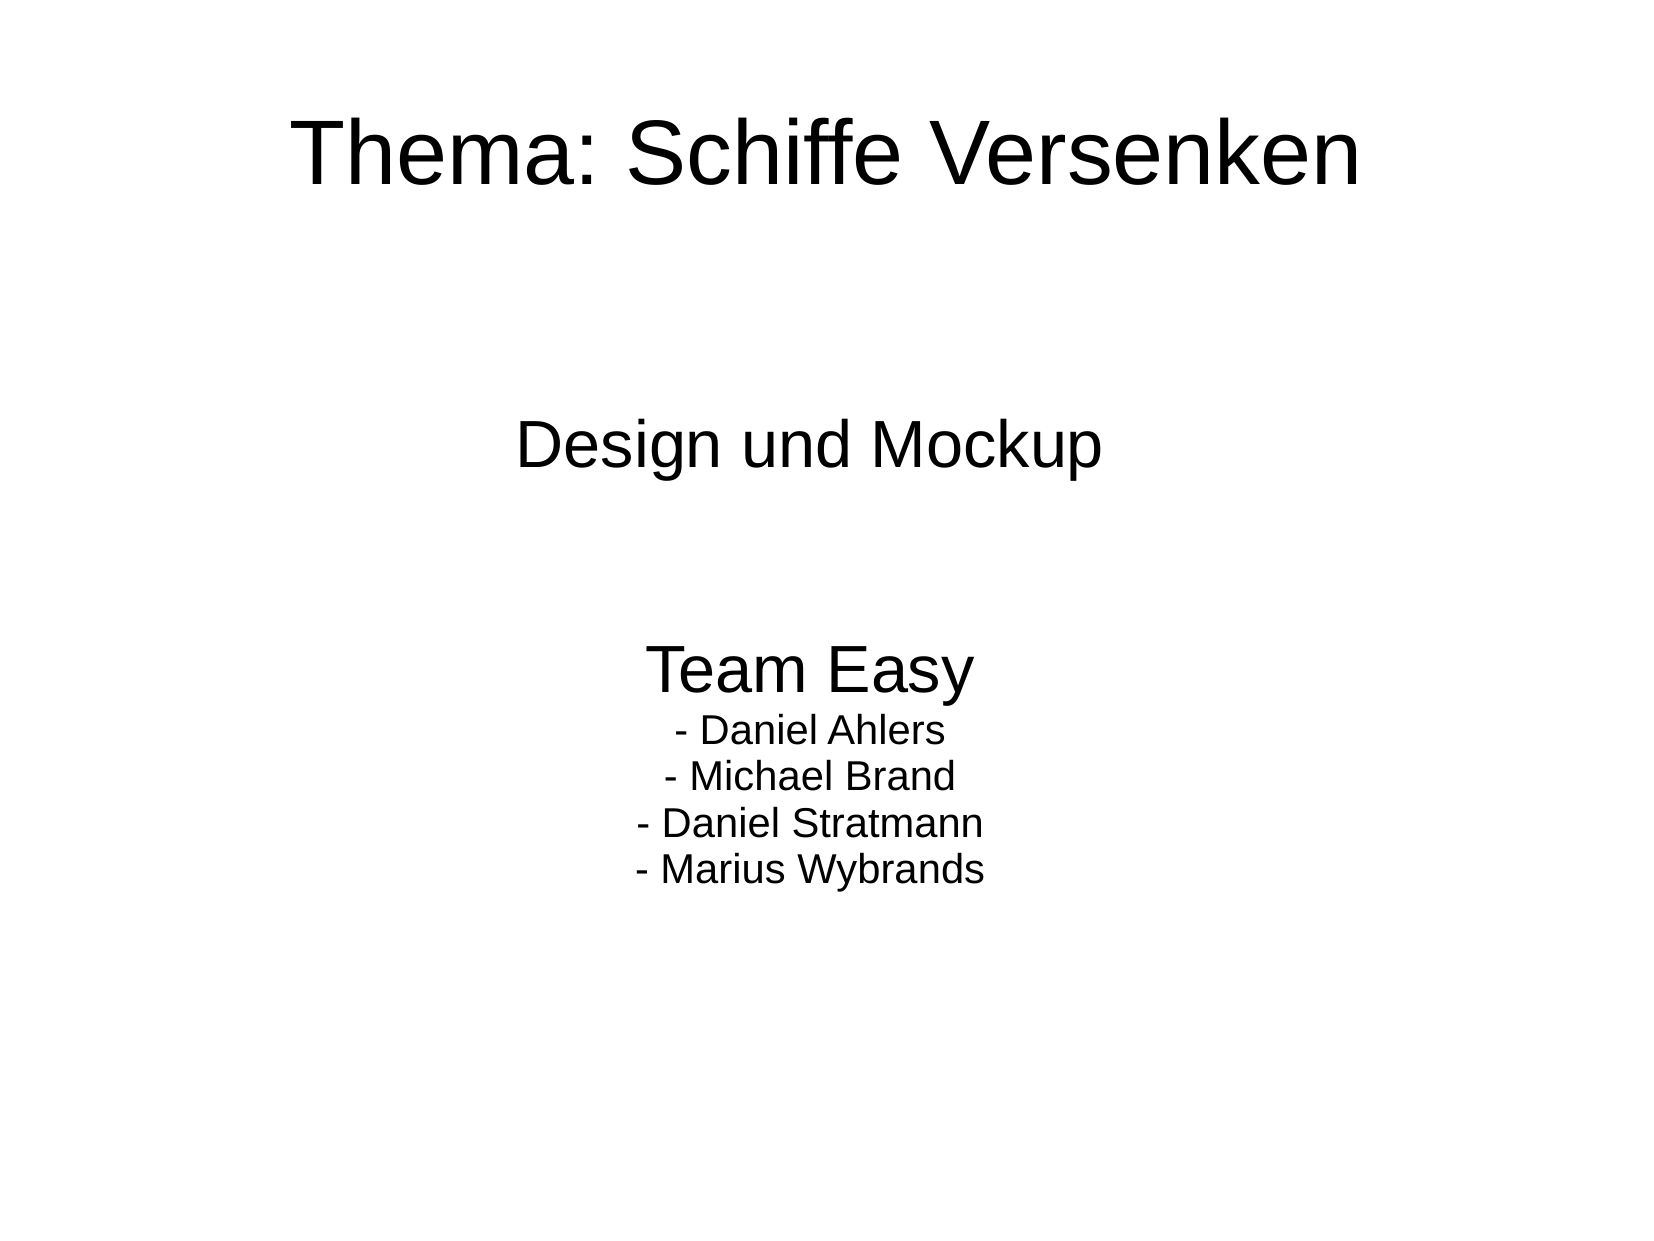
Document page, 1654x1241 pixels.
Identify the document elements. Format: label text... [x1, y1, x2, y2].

subtitle Design und Mockup Team Easy - Daniel Ahlers - Michael Brand - Daniel Stratmann - Marius Wybrands [82, 290, 1538, 1010]
title Thema: Schiffe Versenken [82, 49, 1571, 257]
